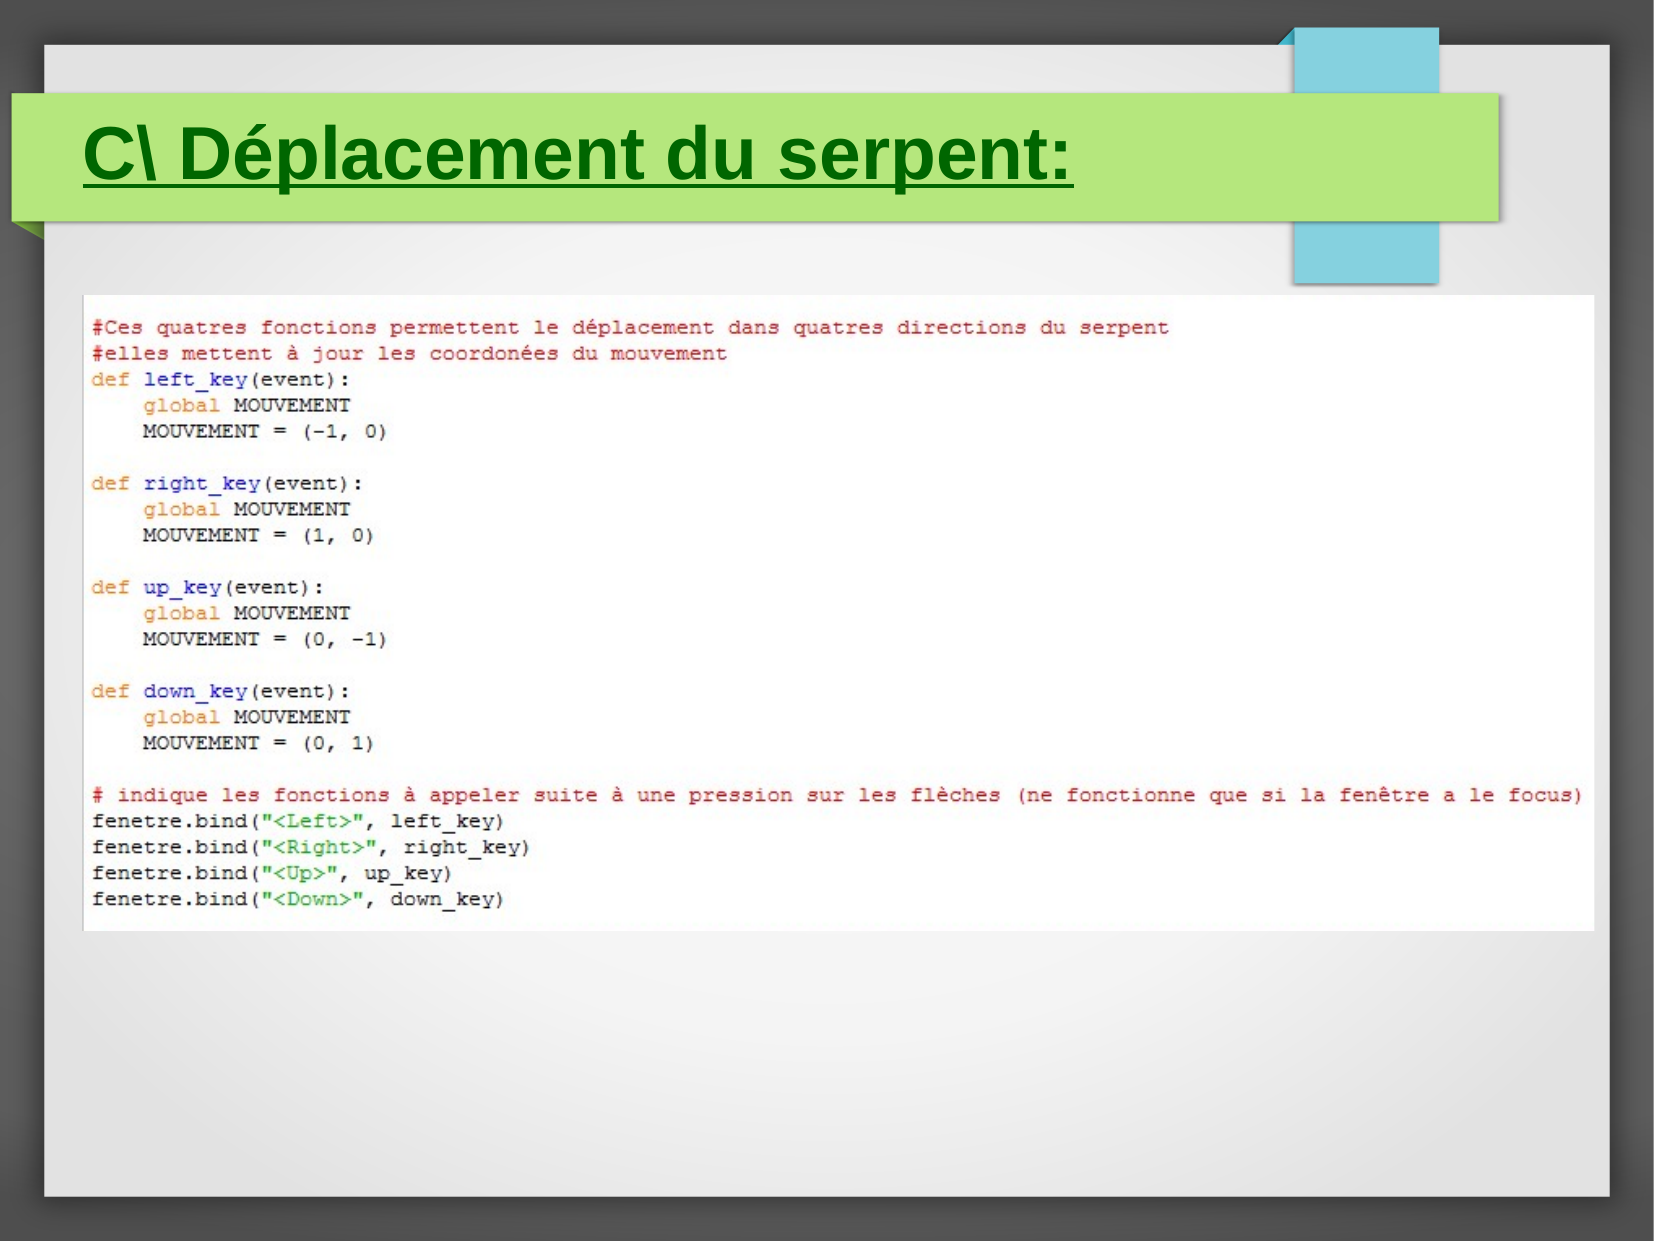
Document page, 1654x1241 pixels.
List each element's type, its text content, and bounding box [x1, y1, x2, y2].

picture [0, 0, 1654, 1241]
title C\ Déplacement du serpent: [82, 94, 1264, 213]
